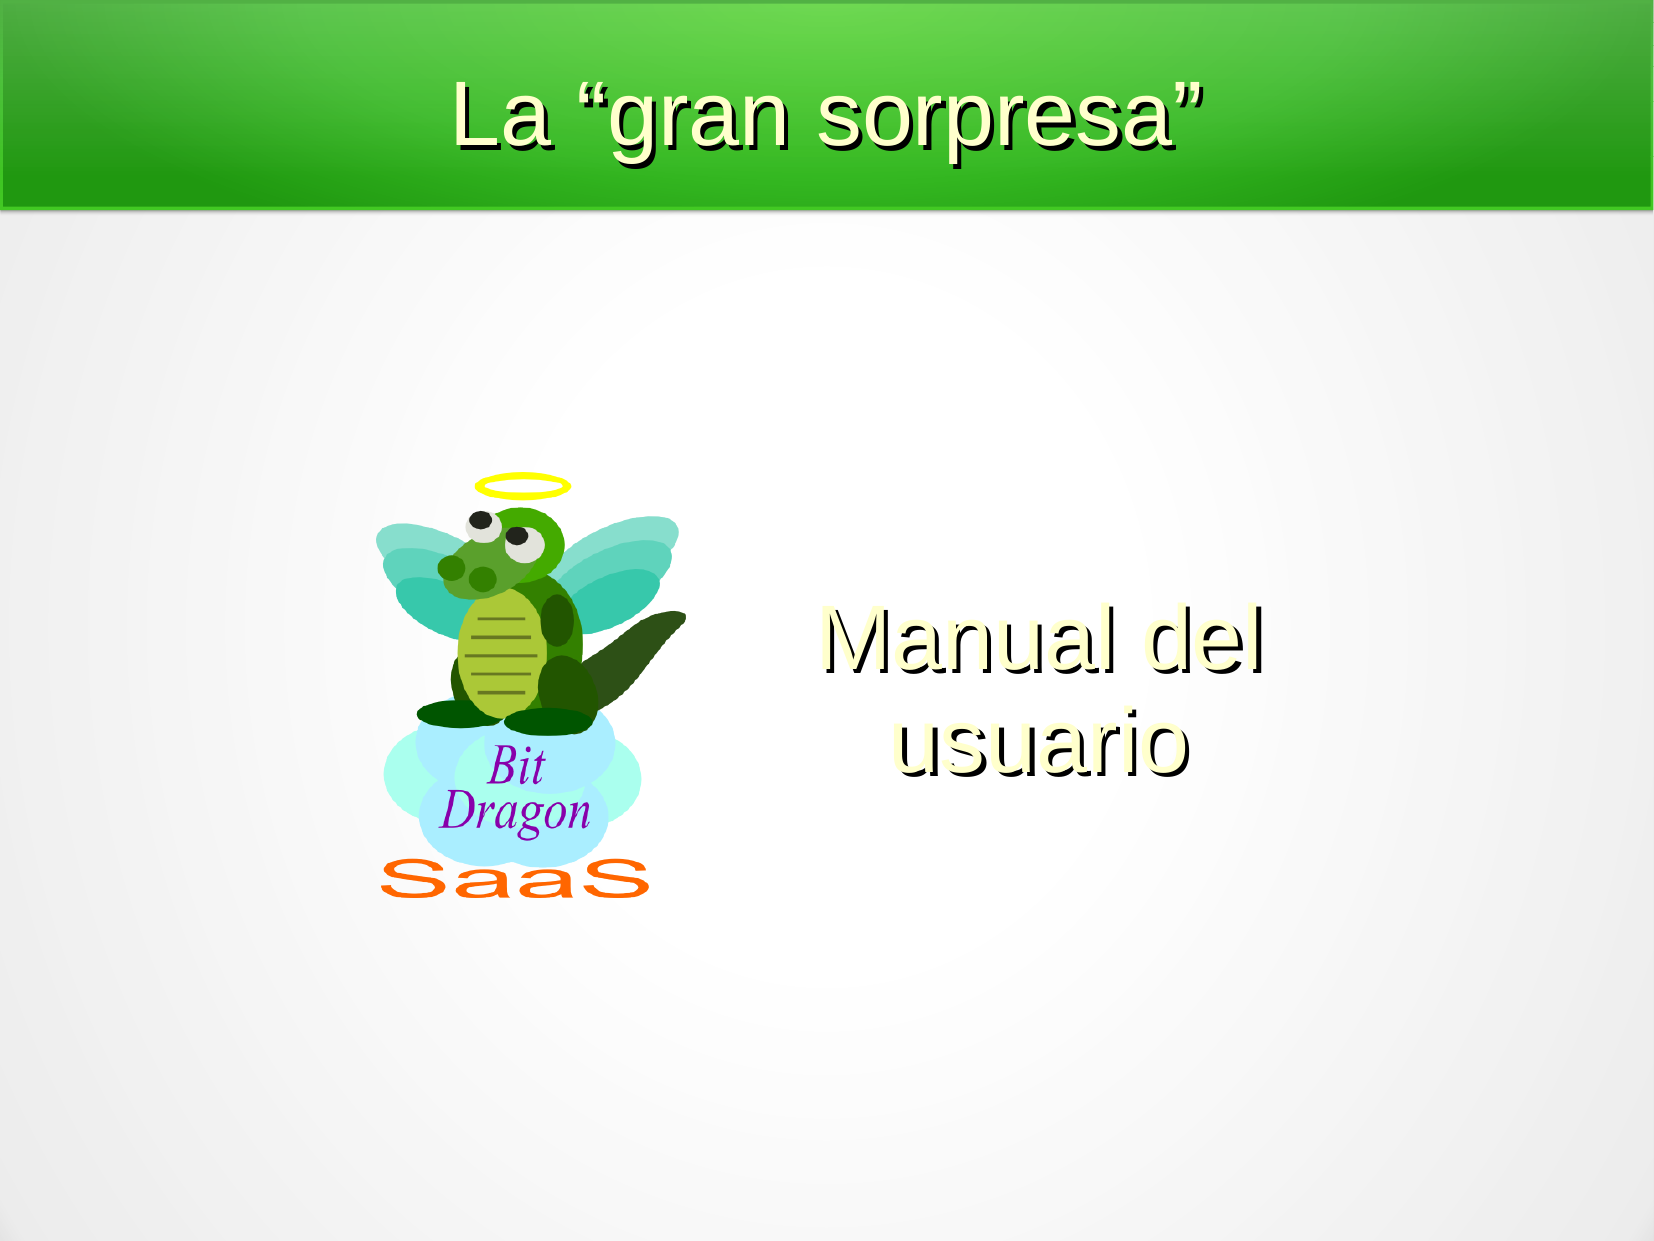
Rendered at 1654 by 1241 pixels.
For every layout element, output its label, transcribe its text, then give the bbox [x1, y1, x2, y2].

title La “gran sorpresa” [82, 49, 1571, 179]
picture [376, 472, 686, 898]
text_box Manual del usuario [708, 586, 1371, 792]
